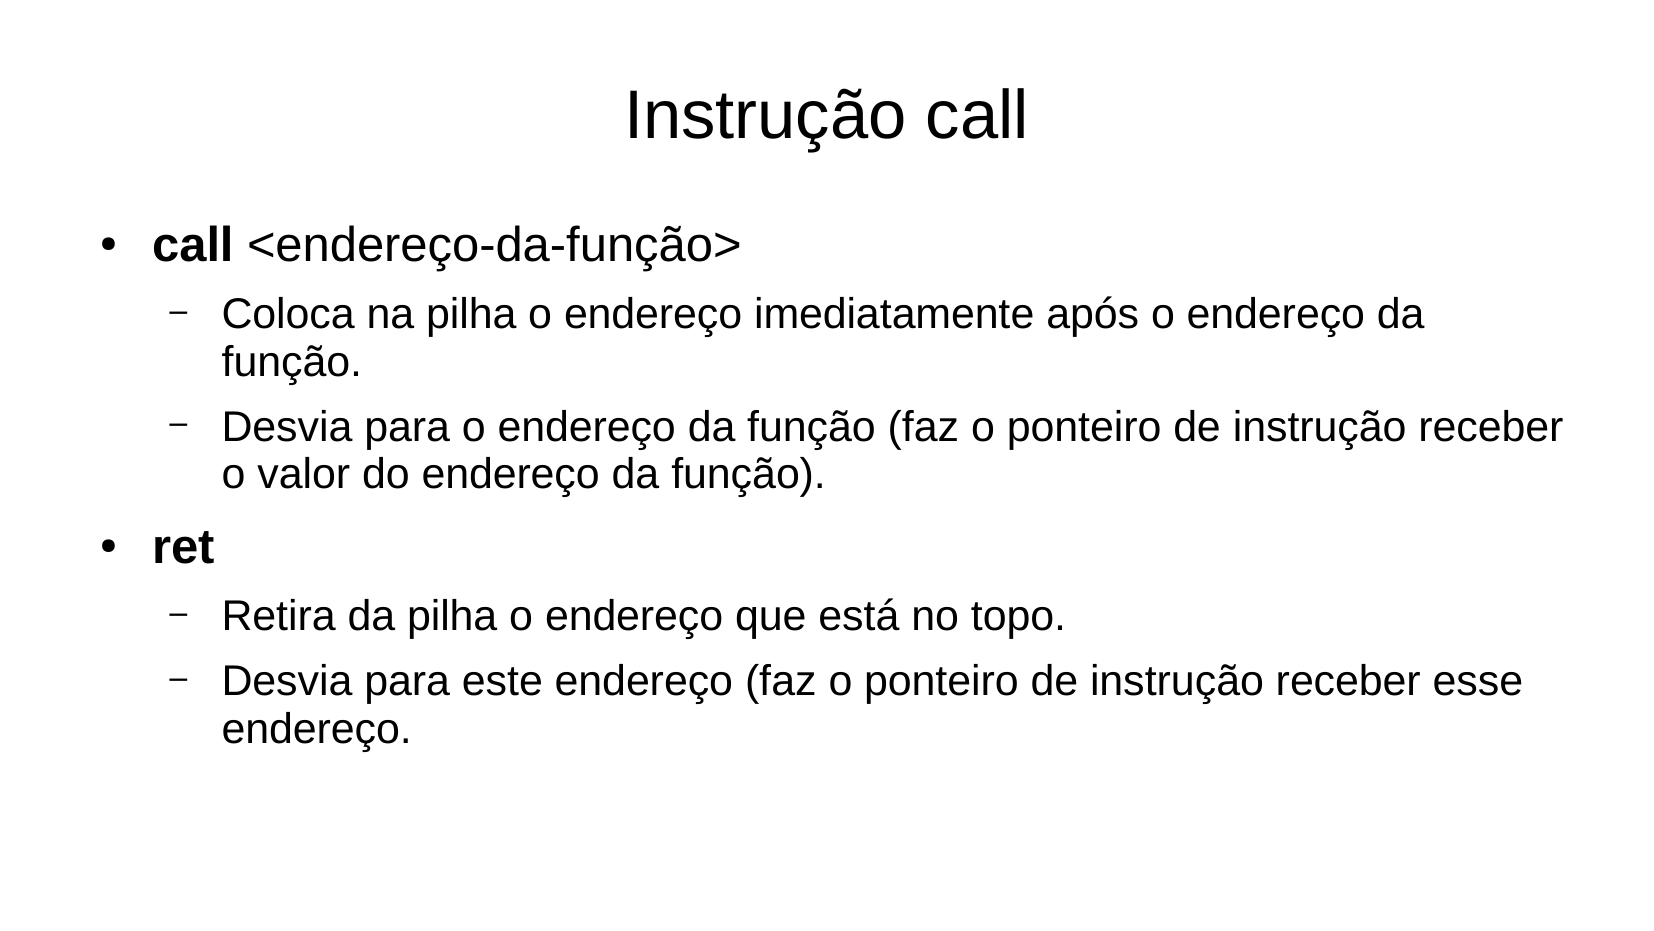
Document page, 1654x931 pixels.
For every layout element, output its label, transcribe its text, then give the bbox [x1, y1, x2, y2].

title Instrução call [82, 37, 1571, 193]
list call <endereço-da-função> Coloca na pilha o endereço imediatamente após o endereço da função. Desvia para o endereço da função (faz o ponteiro de instrução receber o valor do endereço da função). ret Retira da pilha o endereço que está no topo. Desvia para este endereço (faz o ponteiro de instrução receber esse endereço. [82, 217, 1571, 758]
